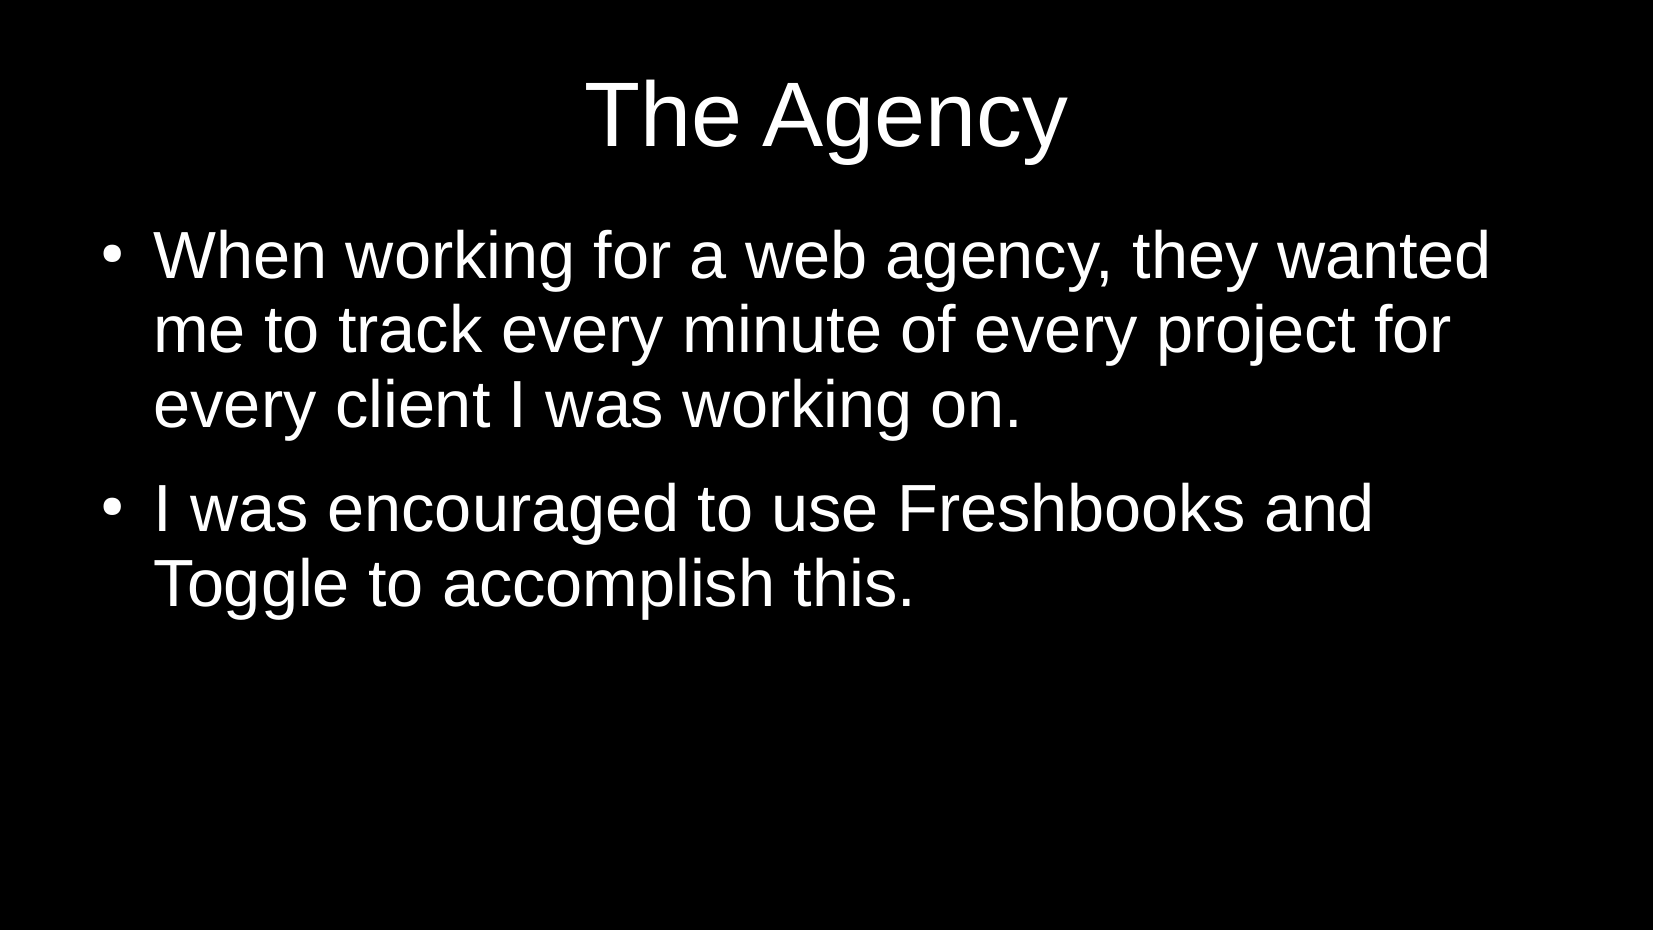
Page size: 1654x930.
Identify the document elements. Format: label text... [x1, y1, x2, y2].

title The Agency [82, 37, 1571, 193]
list When working for a web agency, they wanted me to track every minute of every project for every client I was working on. I was encouraged to use Freshbooks and Toggle to accomplish this. [82, 217, 1571, 757]
